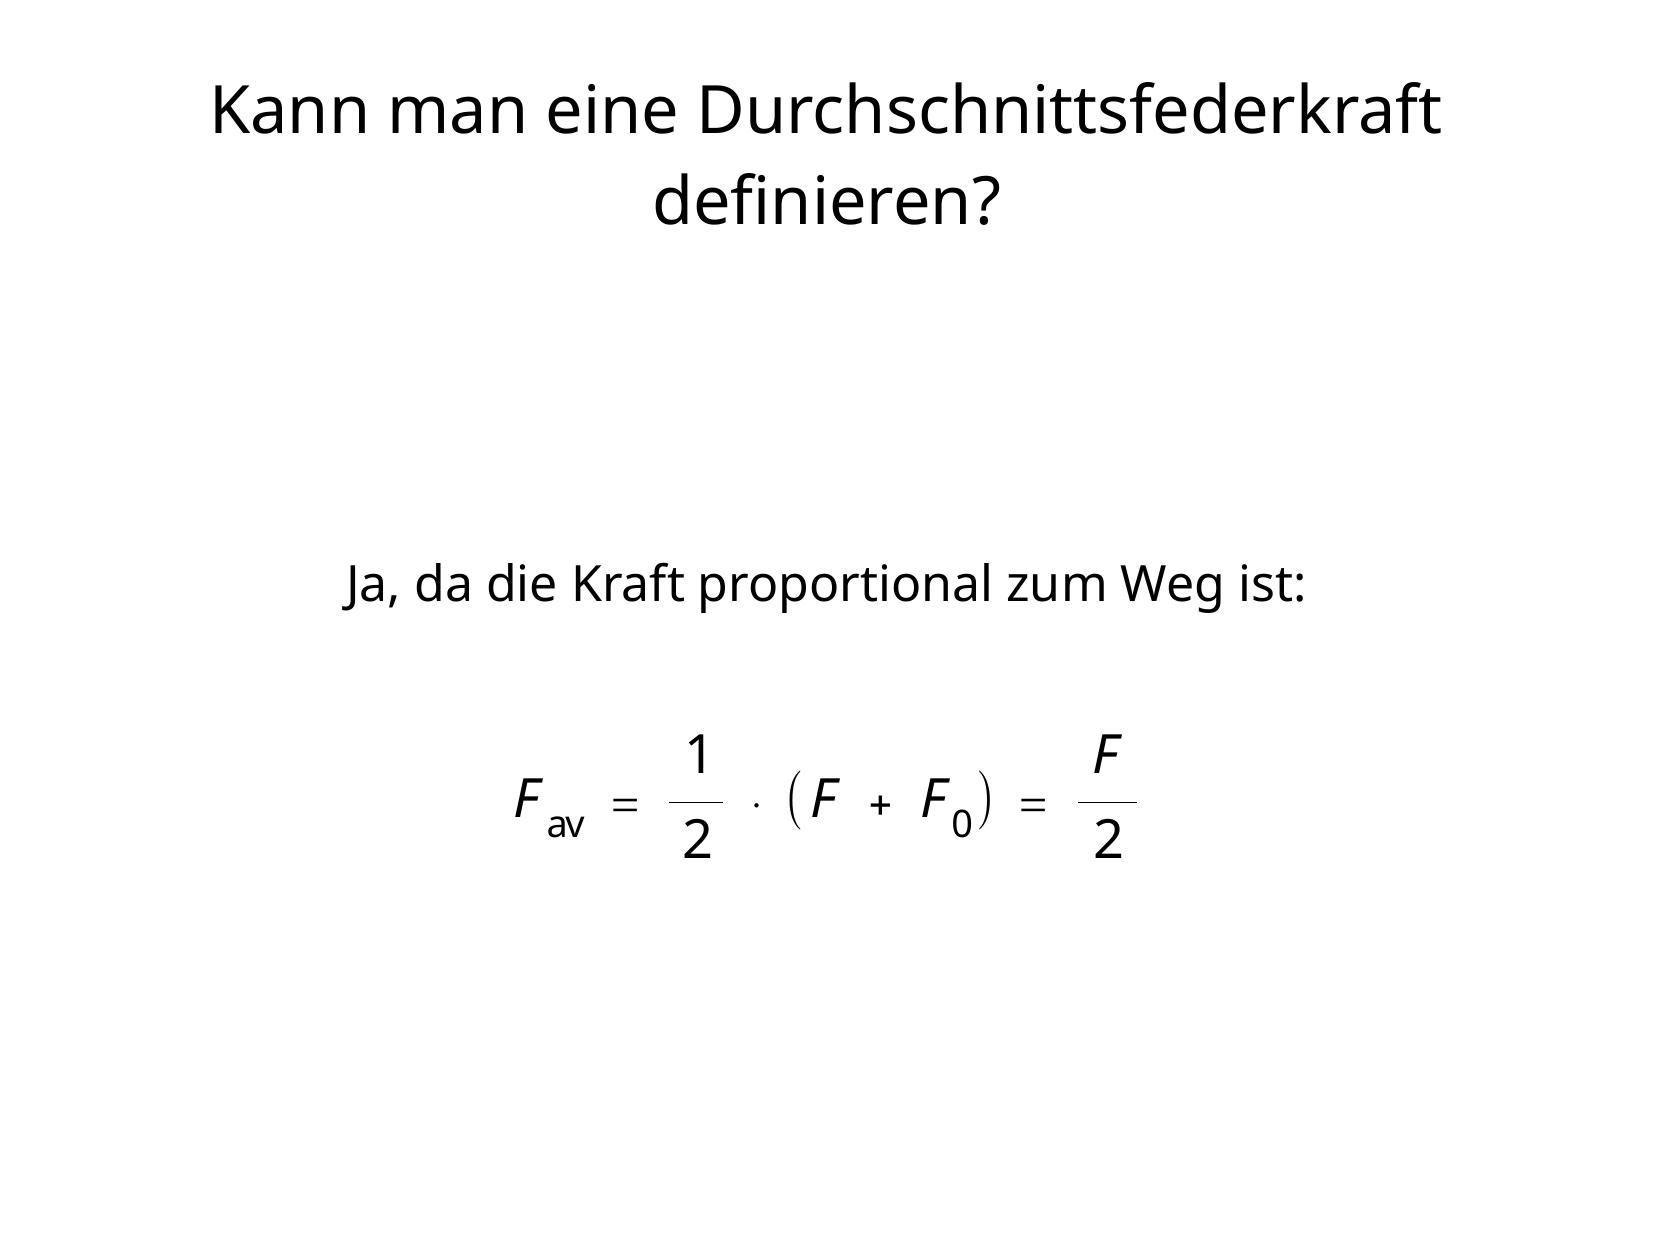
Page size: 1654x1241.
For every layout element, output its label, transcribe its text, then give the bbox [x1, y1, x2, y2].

chart [507, 722, 1146, 873]
title Kann man eine Durchschnittsfederkraft definieren? [82, 49, 1571, 257]
subtitle Ja, da die Kraft proportional zum Weg ist: [82, 290, 1571, 1010]
